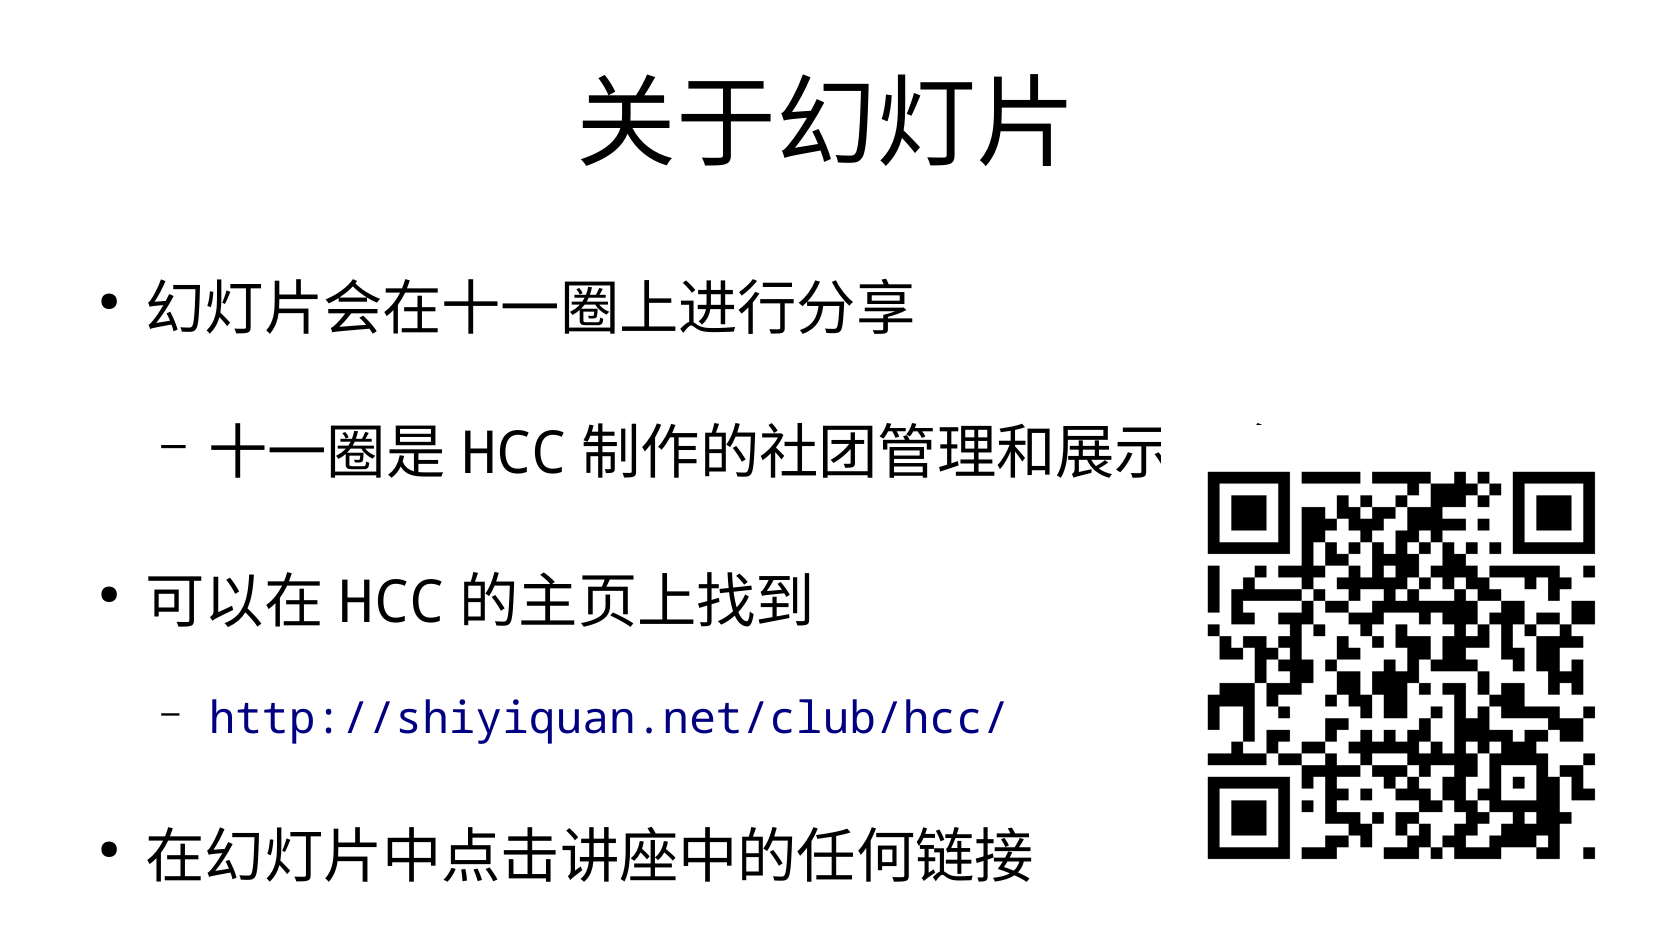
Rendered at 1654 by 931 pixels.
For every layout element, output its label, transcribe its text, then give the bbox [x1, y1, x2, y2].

title 关于幻灯片 [82, 37, 1571, 193]
picture [1161, 425, 1642, 906]
list 幻灯片会在十一圈上进行分享 十一圈是HCC制作的社团管理和展示平台 可以在HCC的主页上找到 http://shiyiquan.net/club/hcc/ 在幻灯片中点击讲座中的任何链接 [82, 217, 1571, 898]
